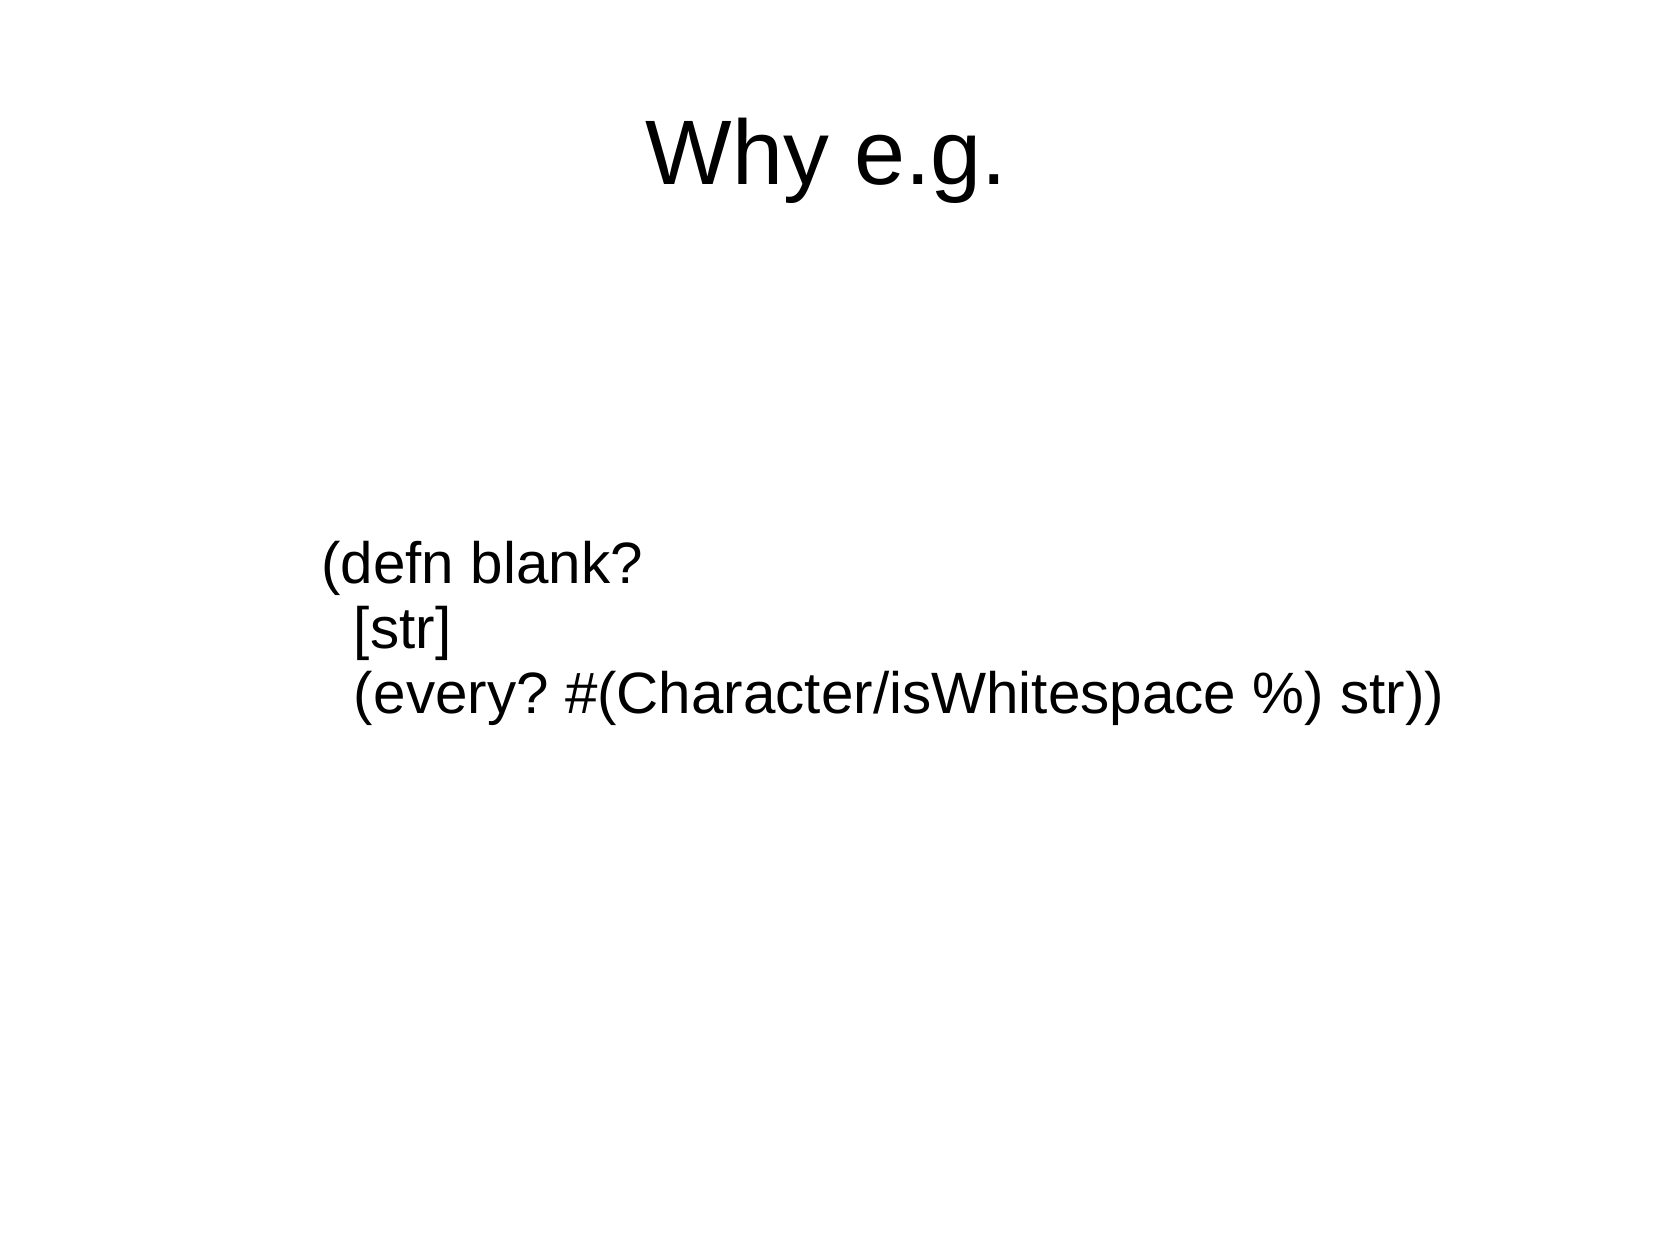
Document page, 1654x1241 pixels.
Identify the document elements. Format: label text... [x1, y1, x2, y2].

text_box (defn blank? [str] (every? #(Character/isWhitespace %) str)) [306, 523, 1461, 734]
title Why e.g. [82, 49, 1571, 257]
